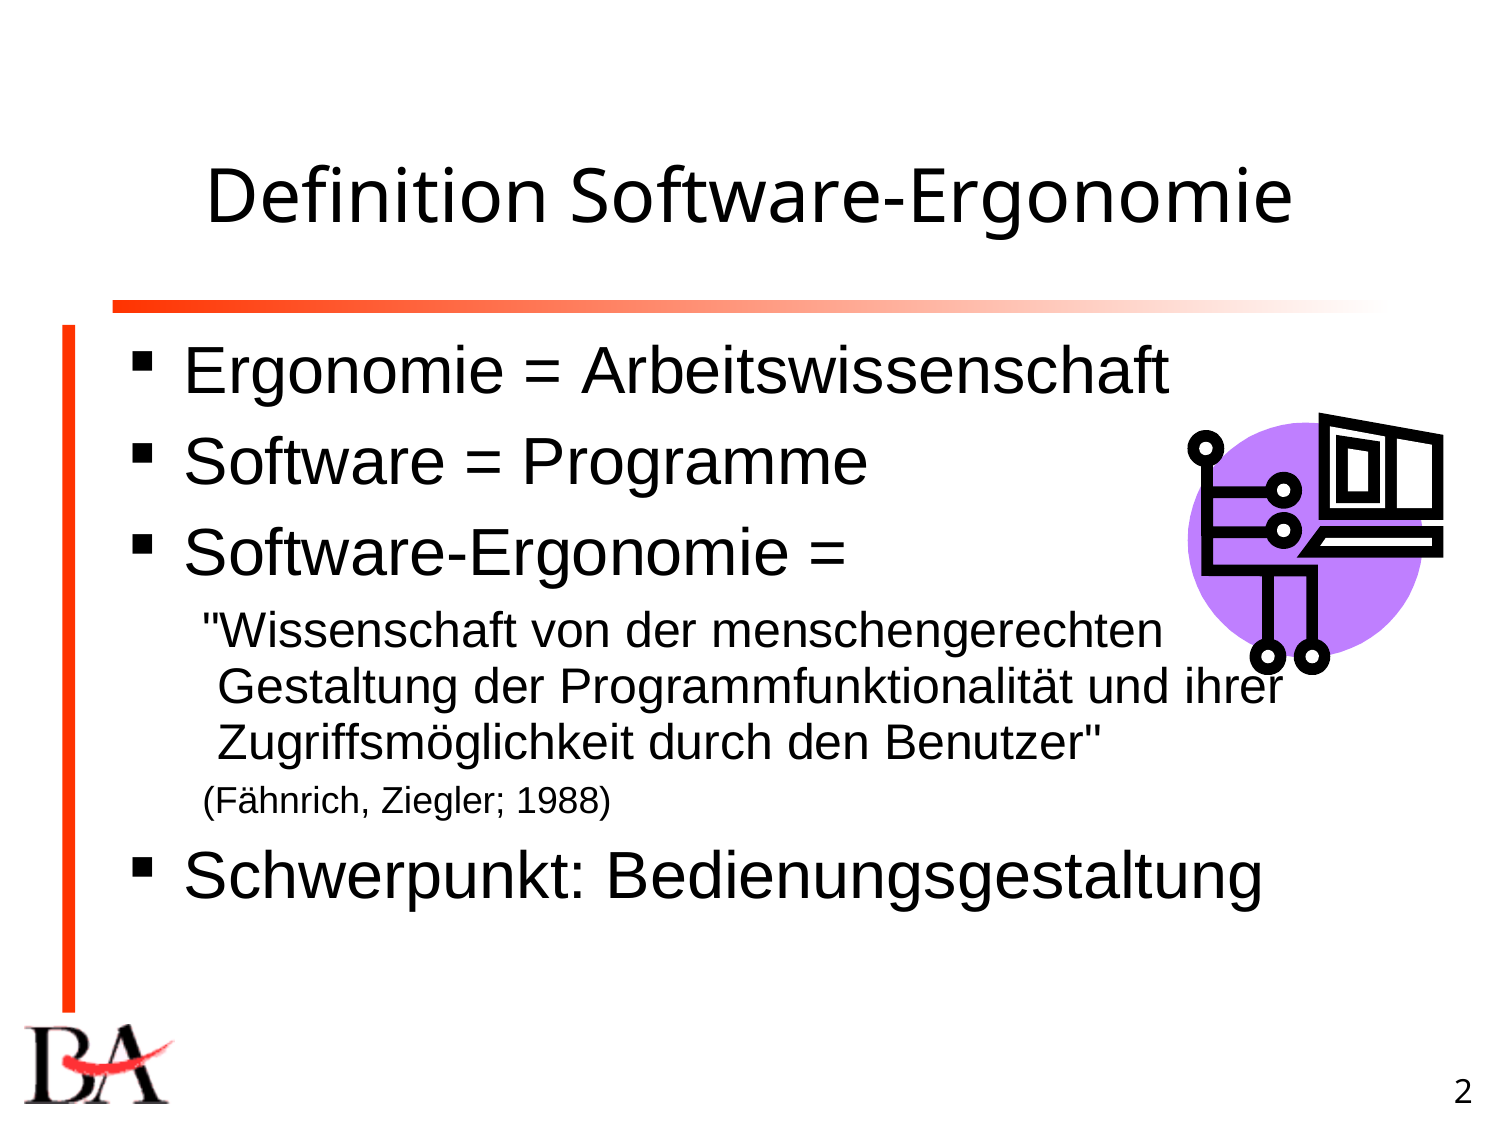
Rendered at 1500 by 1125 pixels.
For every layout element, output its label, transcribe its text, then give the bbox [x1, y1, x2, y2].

title Definition Software-Ergonomie [112, 80, 1388, 308]
picture [1187, 412, 1444, 676]
list Ergonomie = Arbeitswissenschaft Software = Programme Software-Ergonomie = "Wissenschaft von der menschengerechten Gestaltung der Programmfunktionalität und ihrer Zugriffsmöglichkeit durch den Benutzer" (Fähnrich, Ziegler; 1988) Schwerpunkt: Bedienungsgestaltung [112, 324, 1388, 1051]
picture [24, 1024, 175, 1104]
